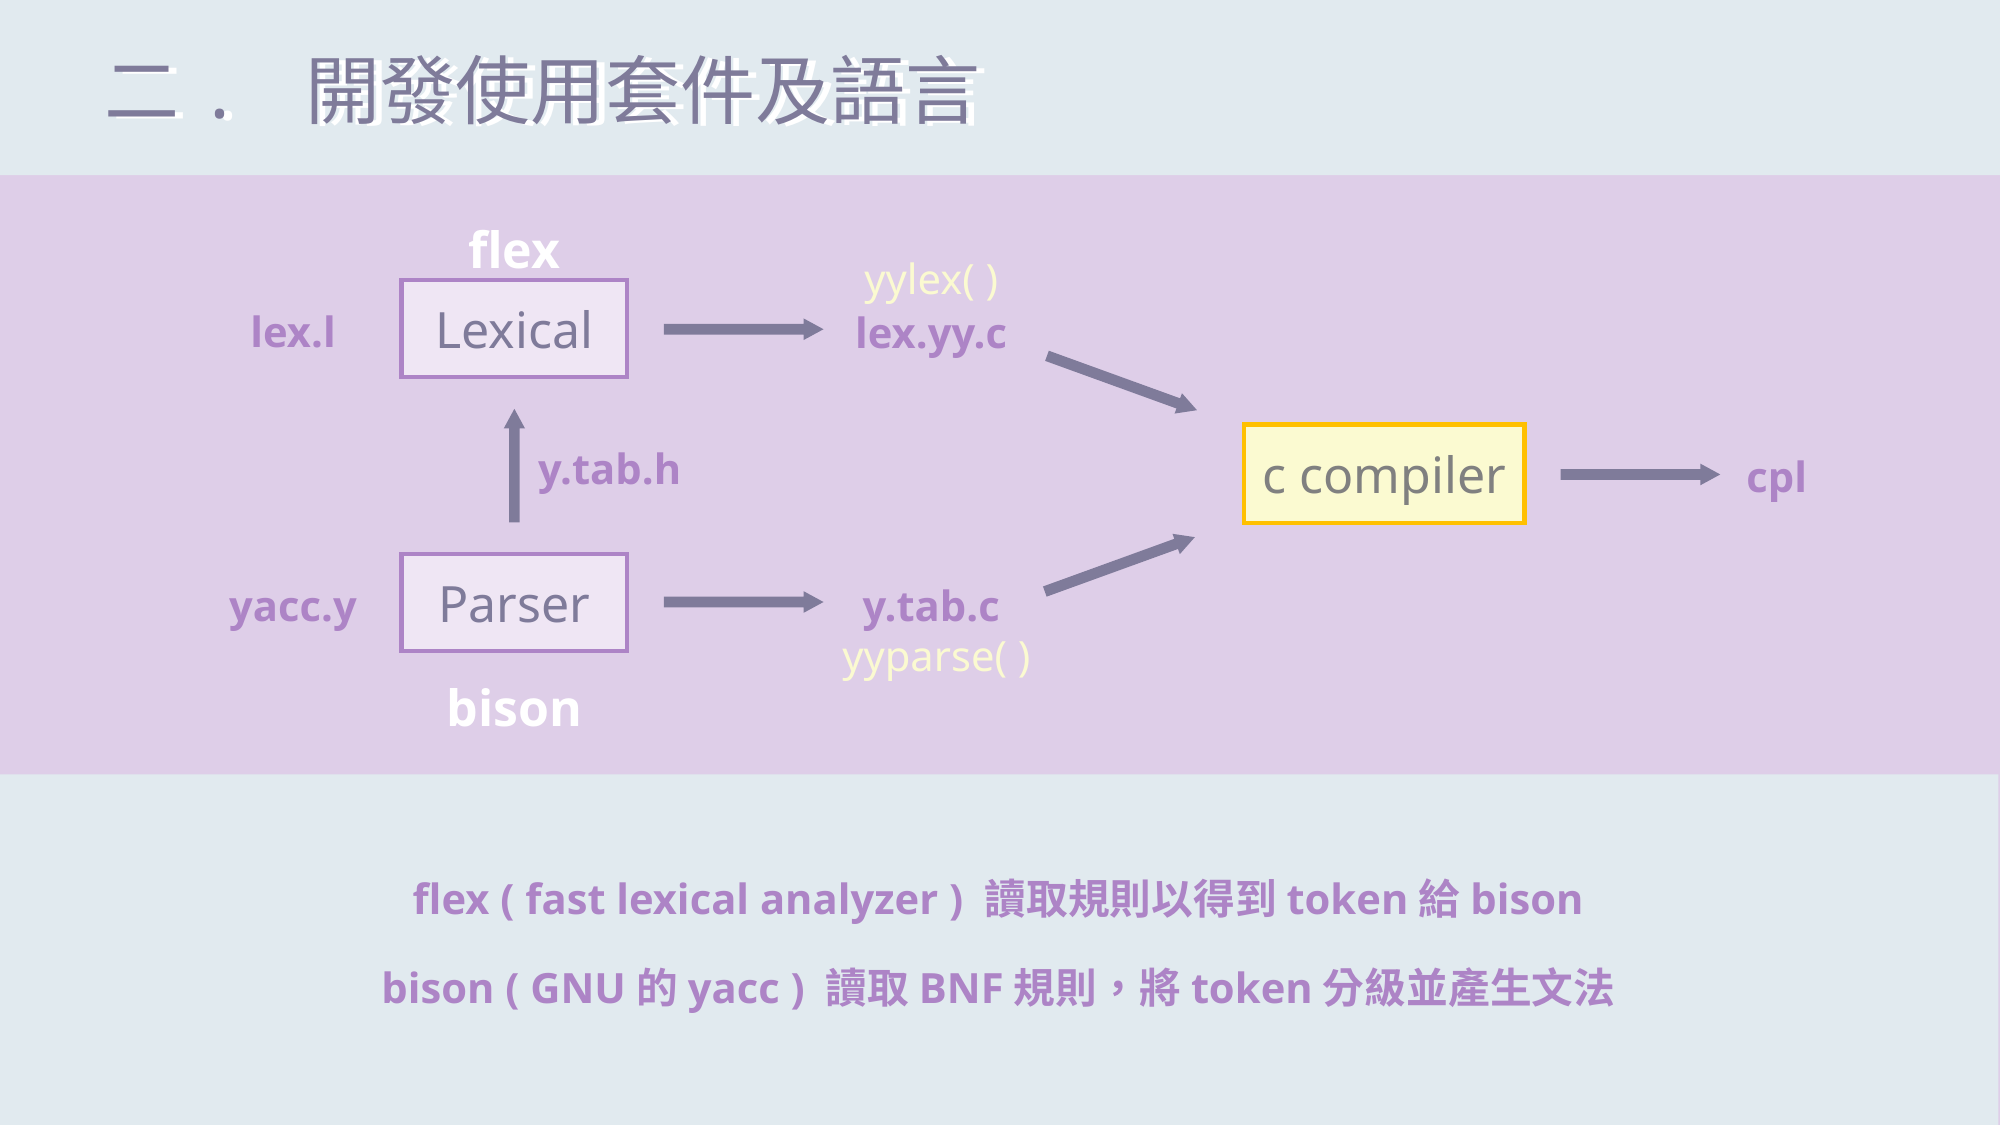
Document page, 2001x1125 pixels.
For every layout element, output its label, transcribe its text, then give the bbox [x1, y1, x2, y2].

text_box [503, 408, 526, 435]
text_box yyparse( ) [786, 622, 1087, 688]
text_box lex.yy.c [781, 310, 1081, 365]
text_box c compiler [1244, 424, 1525, 523]
text_box [0, 774, 1999, 1125]
text_box Parser [447, 590, 461, 604]
text_box yacc.y [143, 572, 443, 638]
text_box bison ( GNU的yacc ) 讀取BNF規則，將token分級並產生文法 [286, 954, 1710, 1020]
text_box 二. 開發使用套件及語言 [87, 36, 998, 142]
text_box [509, 501, 520, 523]
text_box [663, 596, 781, 608]
text_box flex ( fast lexical analyzer ) 讀取規則以得到token給bison [286, 865, 1710, 931]
text_box Parser [401, 553, 627, 651]
text_box y.tab.h [460, 435, 760, 501]
text_box lex.l [143, 298, 443, 364]
text_box Lexical [401, 286, 627, 378]
text_box [1042, 533, 1195, 597]
text_box [663, 323, 781, 335]
text_box [1560, 463, 1721, 486]
text_box 二. 開發使用套件及語言 [67, 37, 1034, 143]
text_box cpl [1627, 443, 1927, 509]
text_box y.tab.c [781, 571, 1081, 637]
text_box yylex( ) [781, 245, 1081, 310]
text_box flex [364, 210, 664, 286]
text_box [1045, 350, 1197, 414]
text_box [0, 0, 2000, 176]
text_box bison [364, 669, 664, 745]
